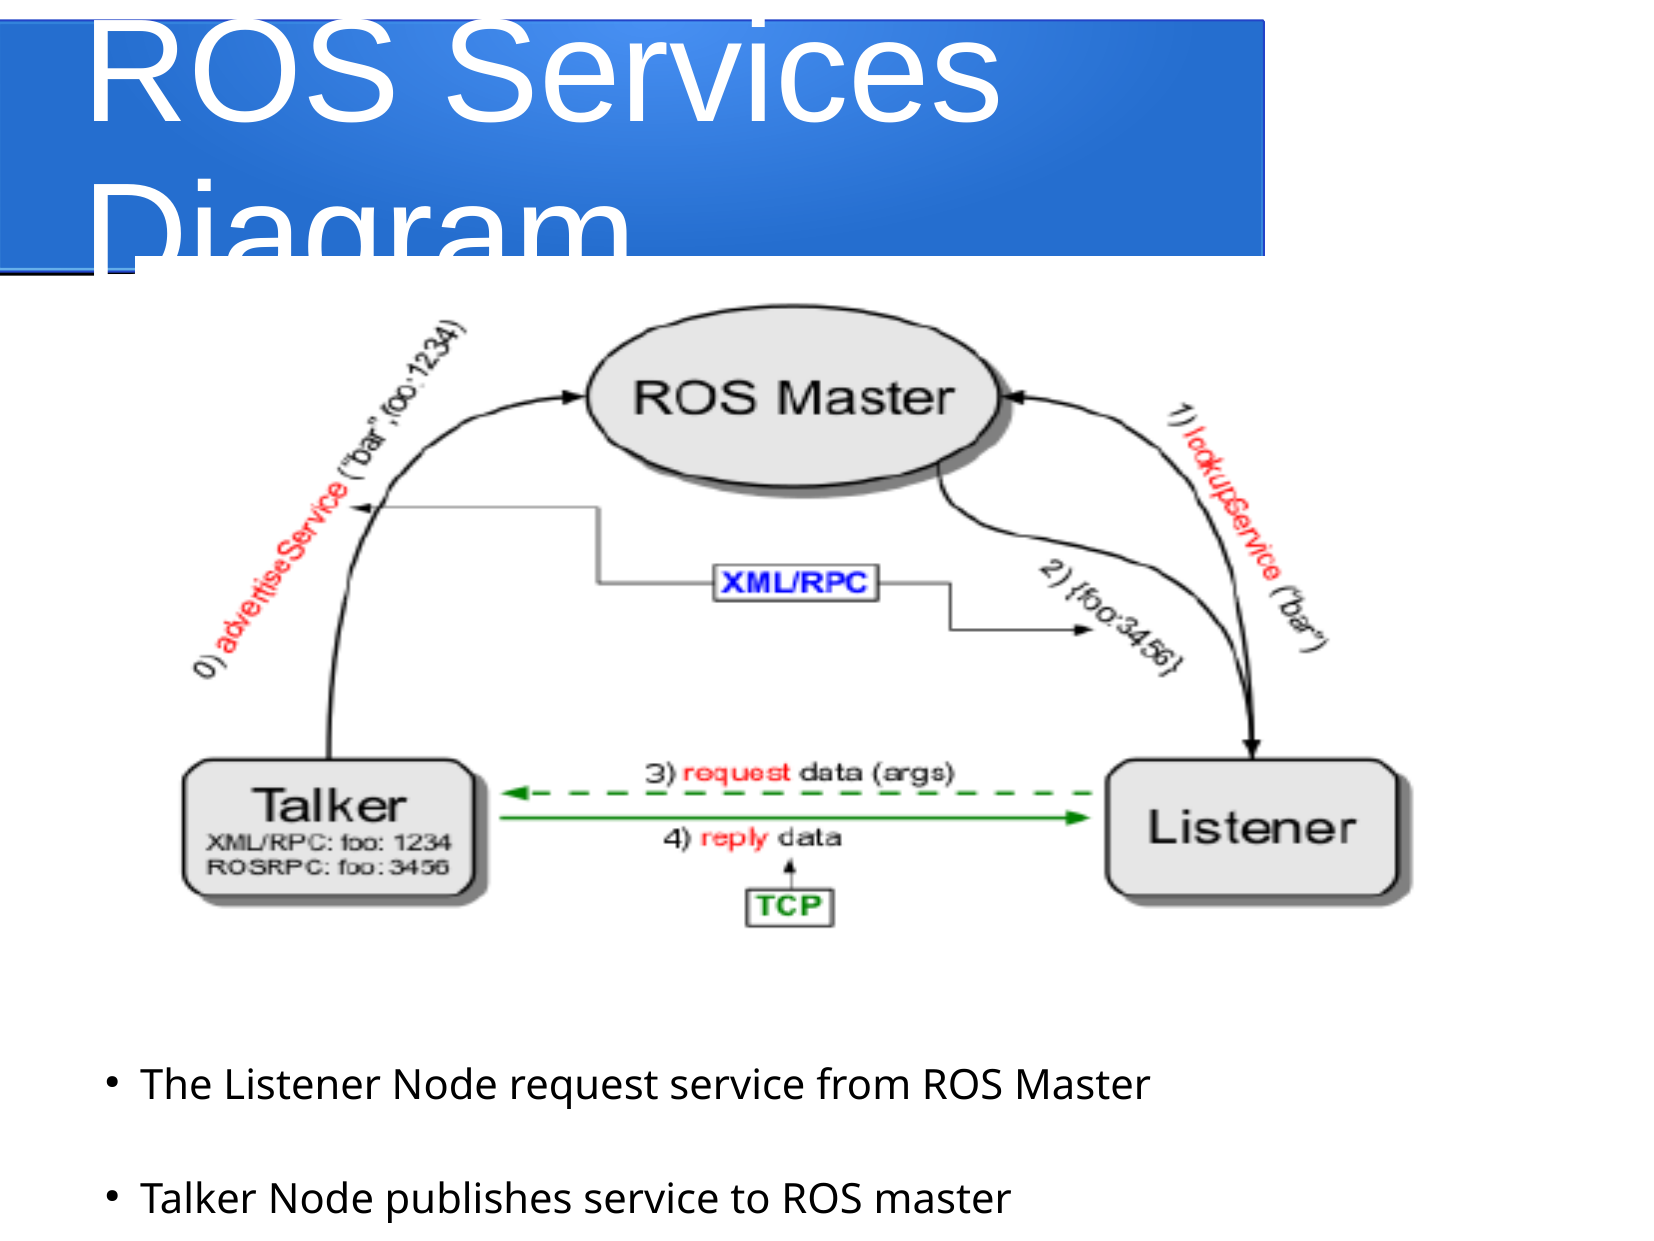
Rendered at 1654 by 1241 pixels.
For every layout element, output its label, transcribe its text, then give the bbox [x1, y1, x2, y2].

text_box The Listener Node request service from ROS Master Talker Node publishes service to ROS master [90, 990, 1321, 1156]
title ROS Services Diagram [82, 0, 1250, 317]
picture [135, 256, 1456, 962]
